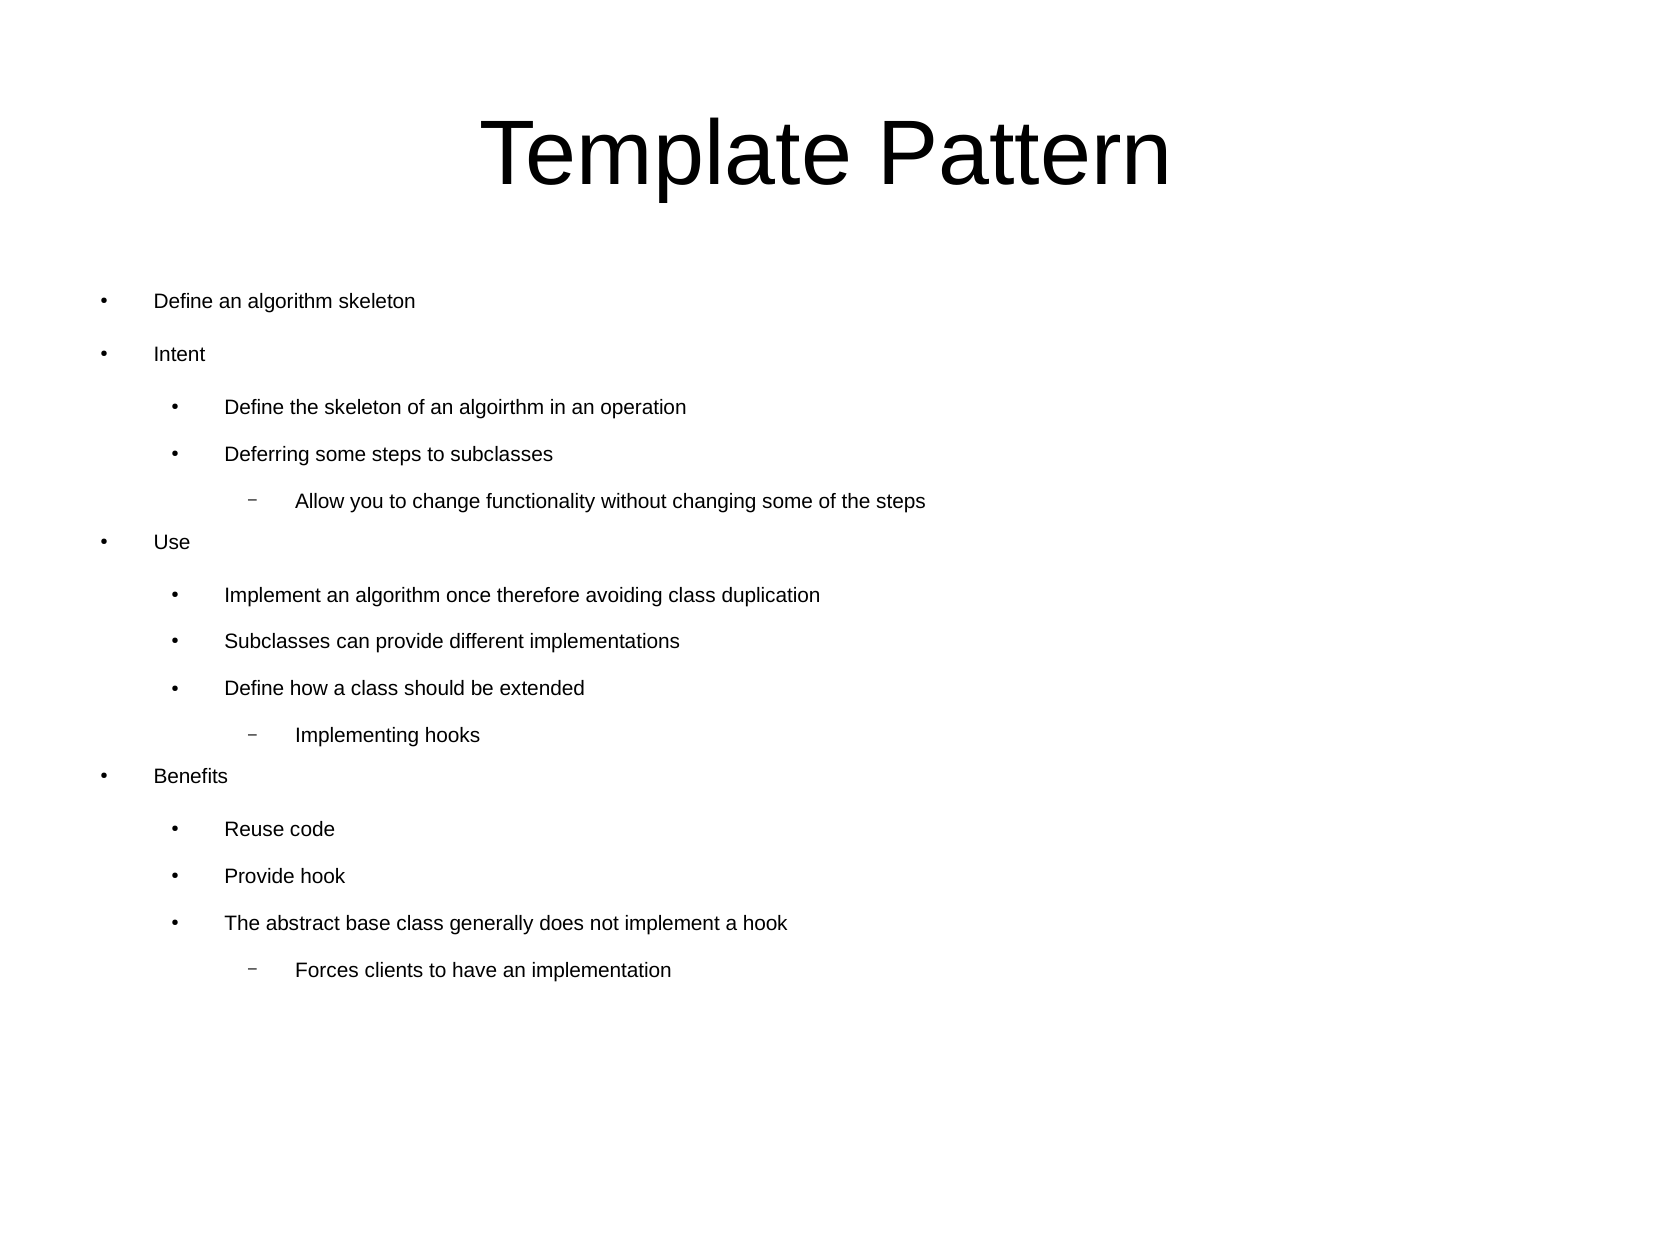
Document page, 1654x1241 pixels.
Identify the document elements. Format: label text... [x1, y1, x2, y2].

title Template Pattern [82, 49, 1571, 257]
list Define an algorithm skeleton Intent Define the skeleton of an algoirthm in an operation Deferring some steps to subclasses Allow you to change functionality without changing some of the steps Use Implement an algorithm once therefore avoiding class duplication Subclasses can provide different implementations Define how a class should be extended Implementing hooks Benefits Reuse code Provide hook The abstract base class generally does not implement a hook Forces clients to have an implementation [82, 290, 1576, 1201]
